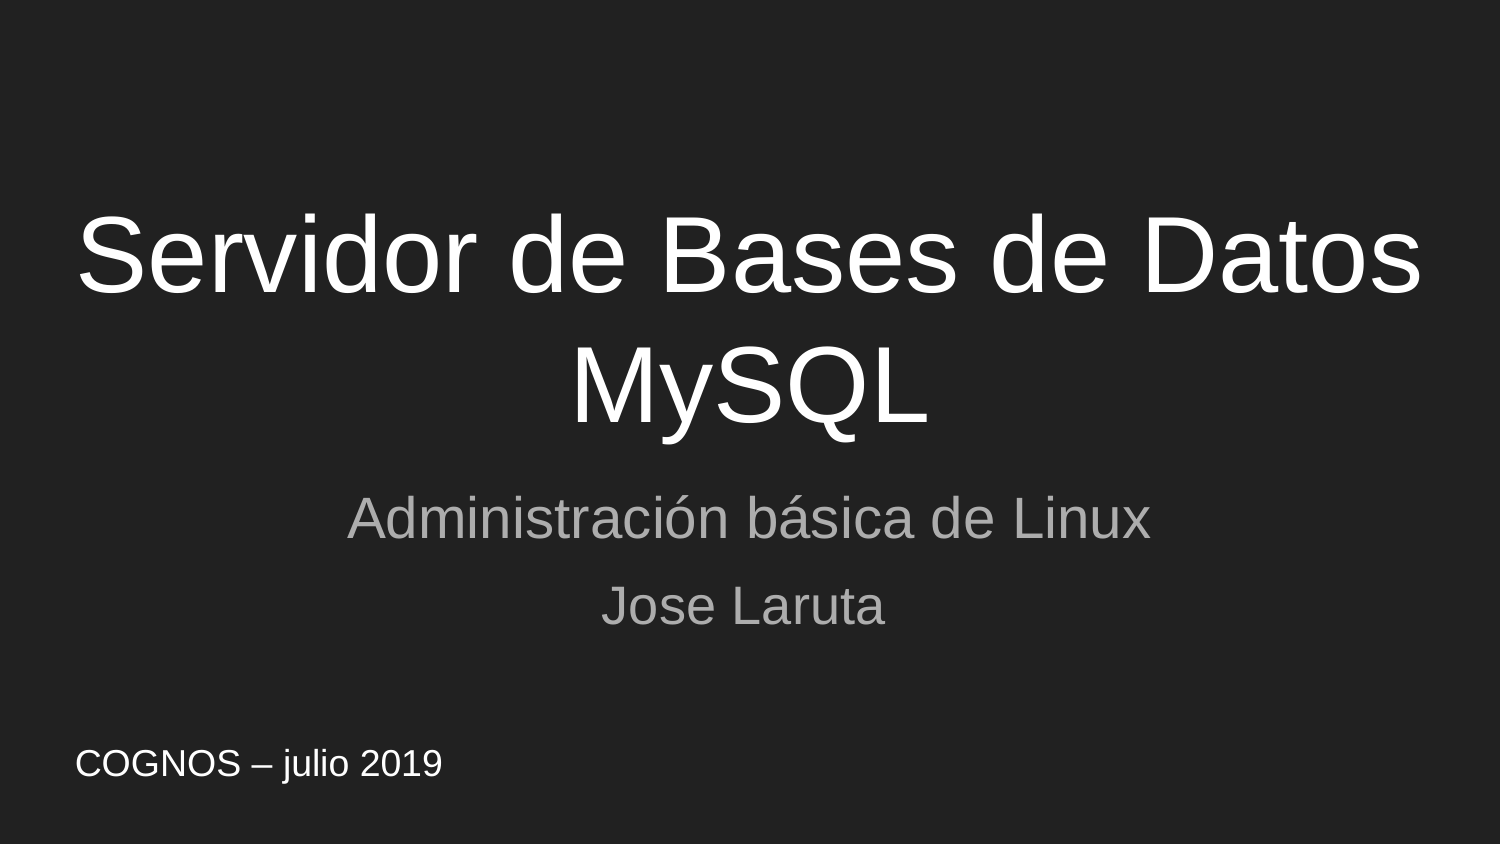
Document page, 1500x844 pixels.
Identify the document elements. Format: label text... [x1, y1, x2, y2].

title Servidor de Bases de Datos MySQL [51, 122, 1449, 459]
text_box COGNOS – julio 2019 [60, 735, 1441, 792]
text_box Jose Laruta [45, 555, 1443, 685]
subtitle Administración básica de Linux [51, 464, 1449, 595]
